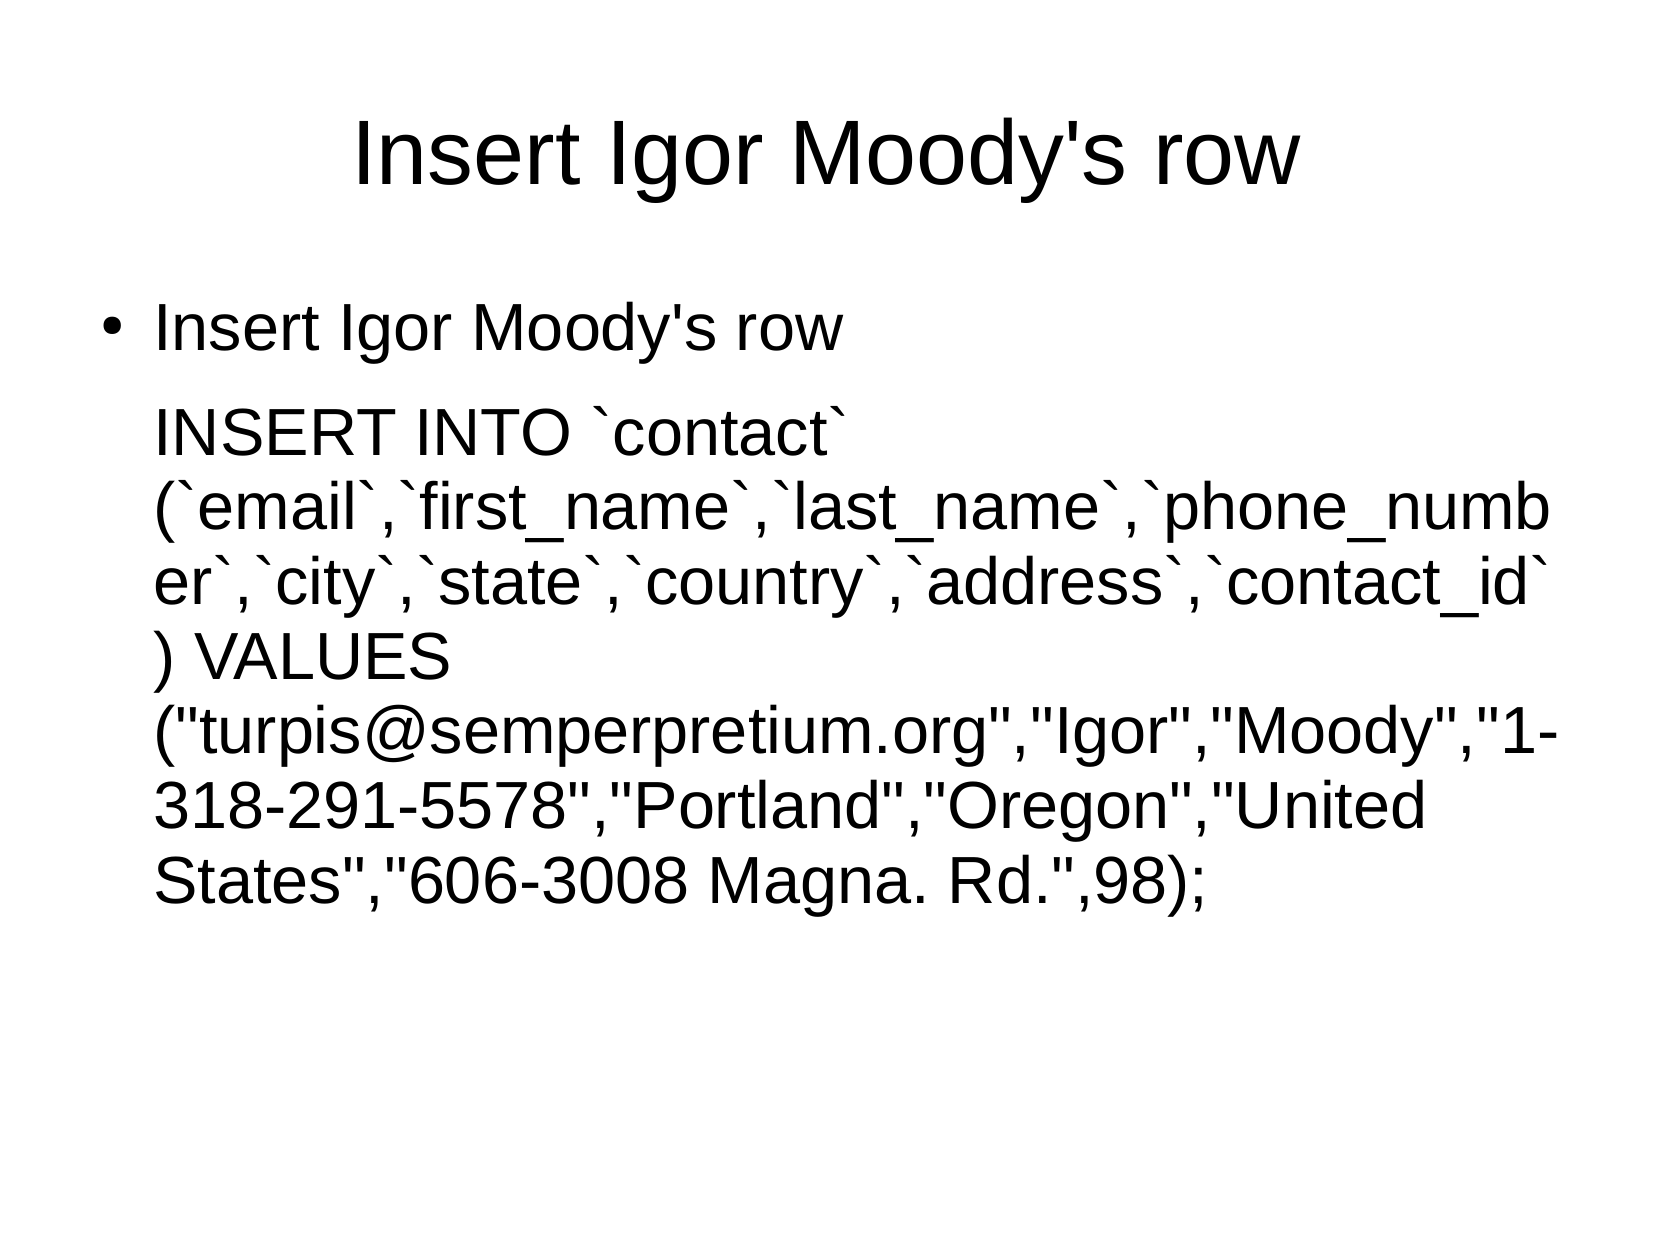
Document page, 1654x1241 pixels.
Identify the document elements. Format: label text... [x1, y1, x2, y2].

list Insert Igor Moody's row INSERT INTO `contact` (`email`,`first_name`,`last_name`,`phone_number`,`city`,`state`,`country`,`address`,`contact_id`) VALUES ("turpis@semperpretium.org","Igor","Moody","1-318-291-5578","Portland","Oregon","United States","606-3008 Magna. Rd.",98); [82, 290, 1571, 1010]
title Insert Igor Moody's row [82, 49, 1571, 257]
